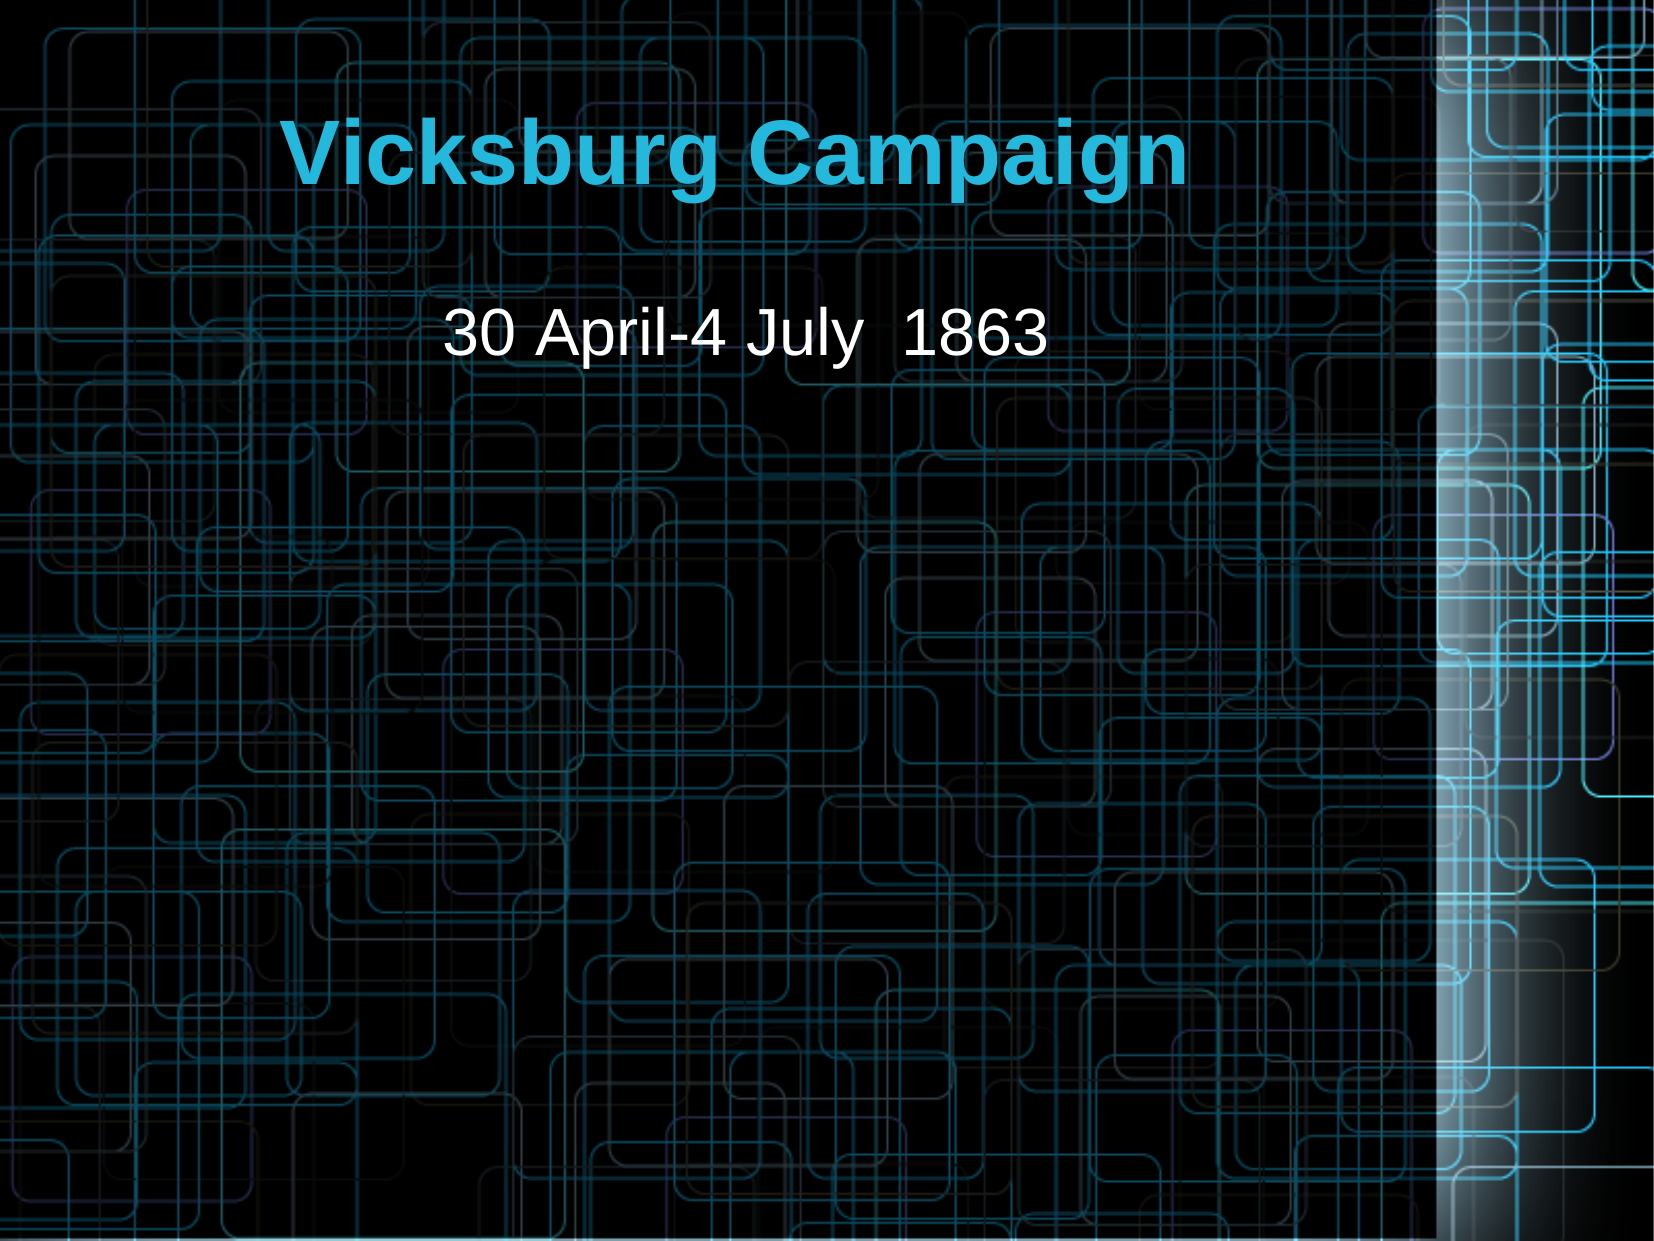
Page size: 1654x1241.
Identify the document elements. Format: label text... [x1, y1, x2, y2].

list 30 April-4 July 1863 [354, 295, 1123, 384]
picture [0, 0, 1654, 1241]
title Vicksburg Campaign [82, 56, 1388, 250]
